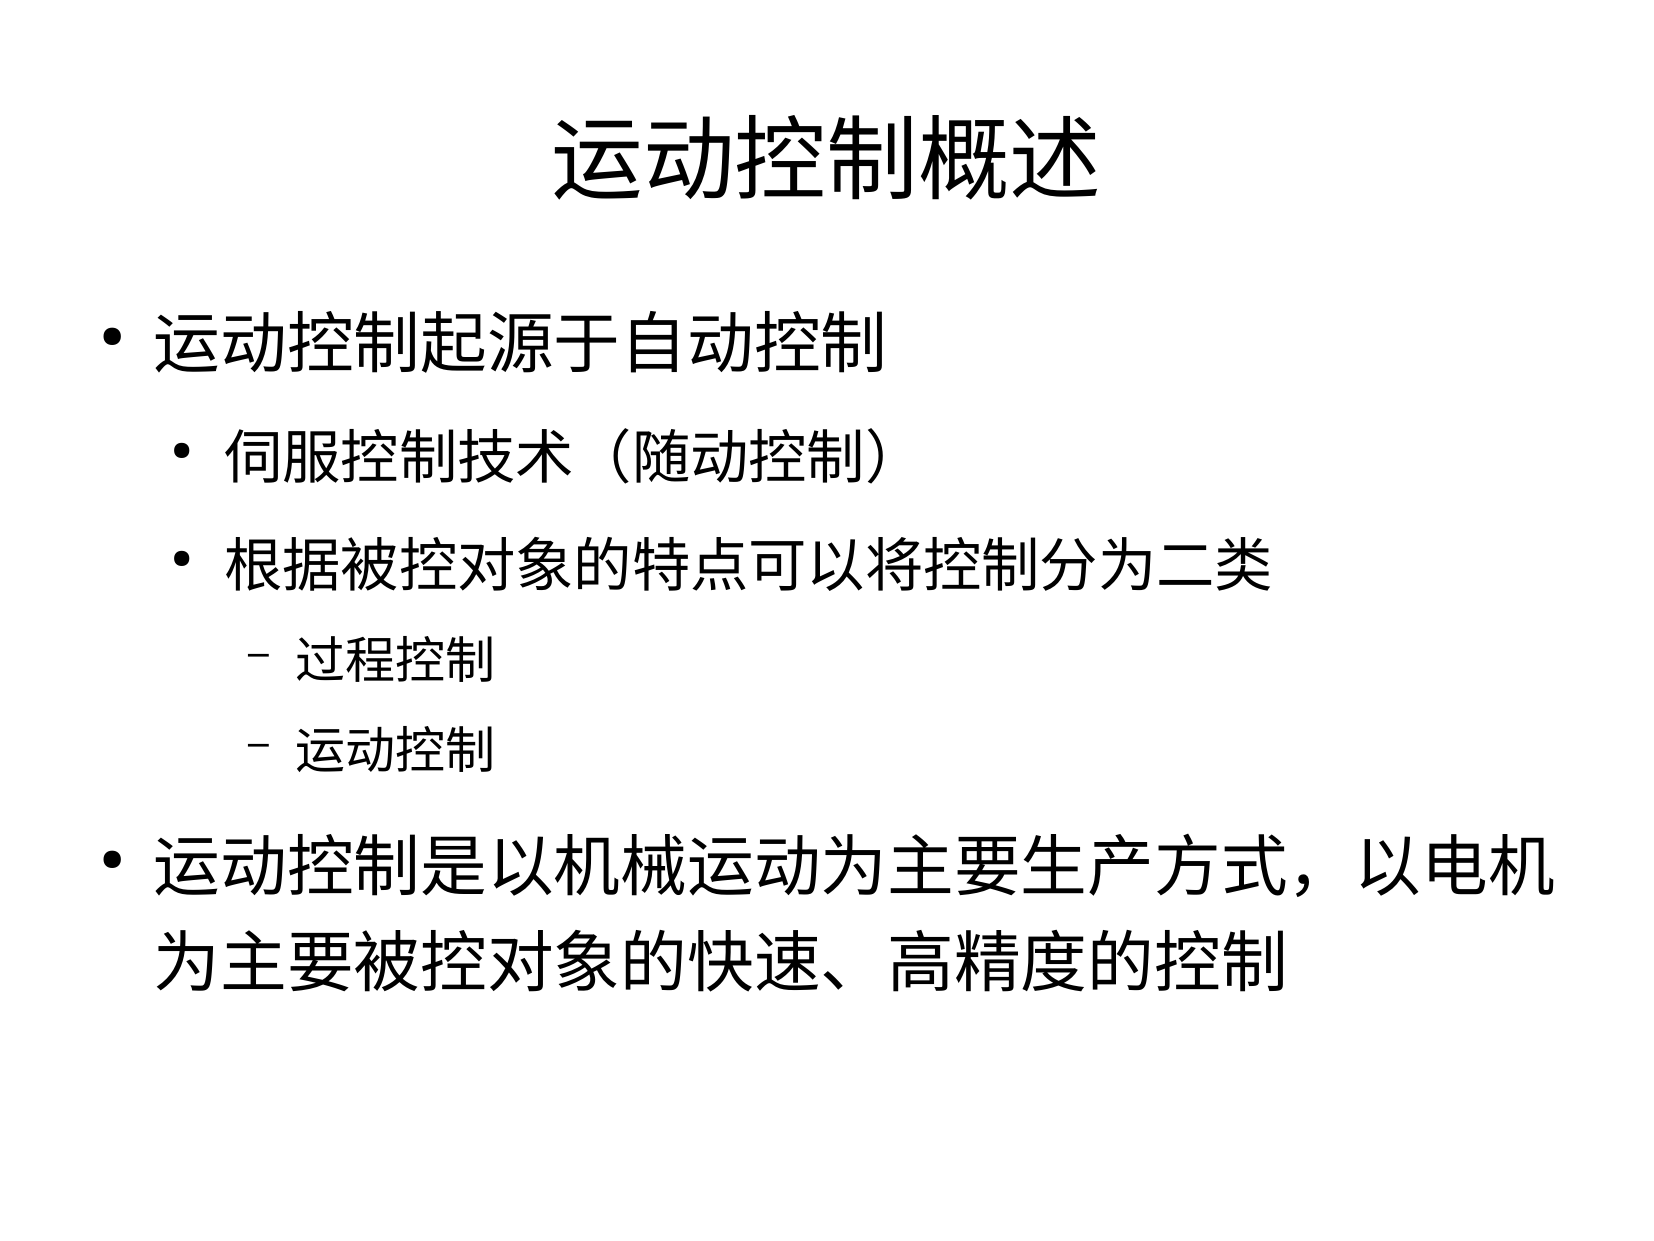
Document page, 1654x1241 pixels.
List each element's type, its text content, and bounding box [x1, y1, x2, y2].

title 运动控制概述 [82, 49, 1571, 257]
list 运动控制起源于自动控制 伺服控制技术（随动控制） 根据被控对象的特点可以将控制分为二类 过程控制 运动控制 运动控制是以机械运动为主要生产方式，以电机为主要被控对象的快速、高精度的控制 [82, 290, 1571, 1094]
